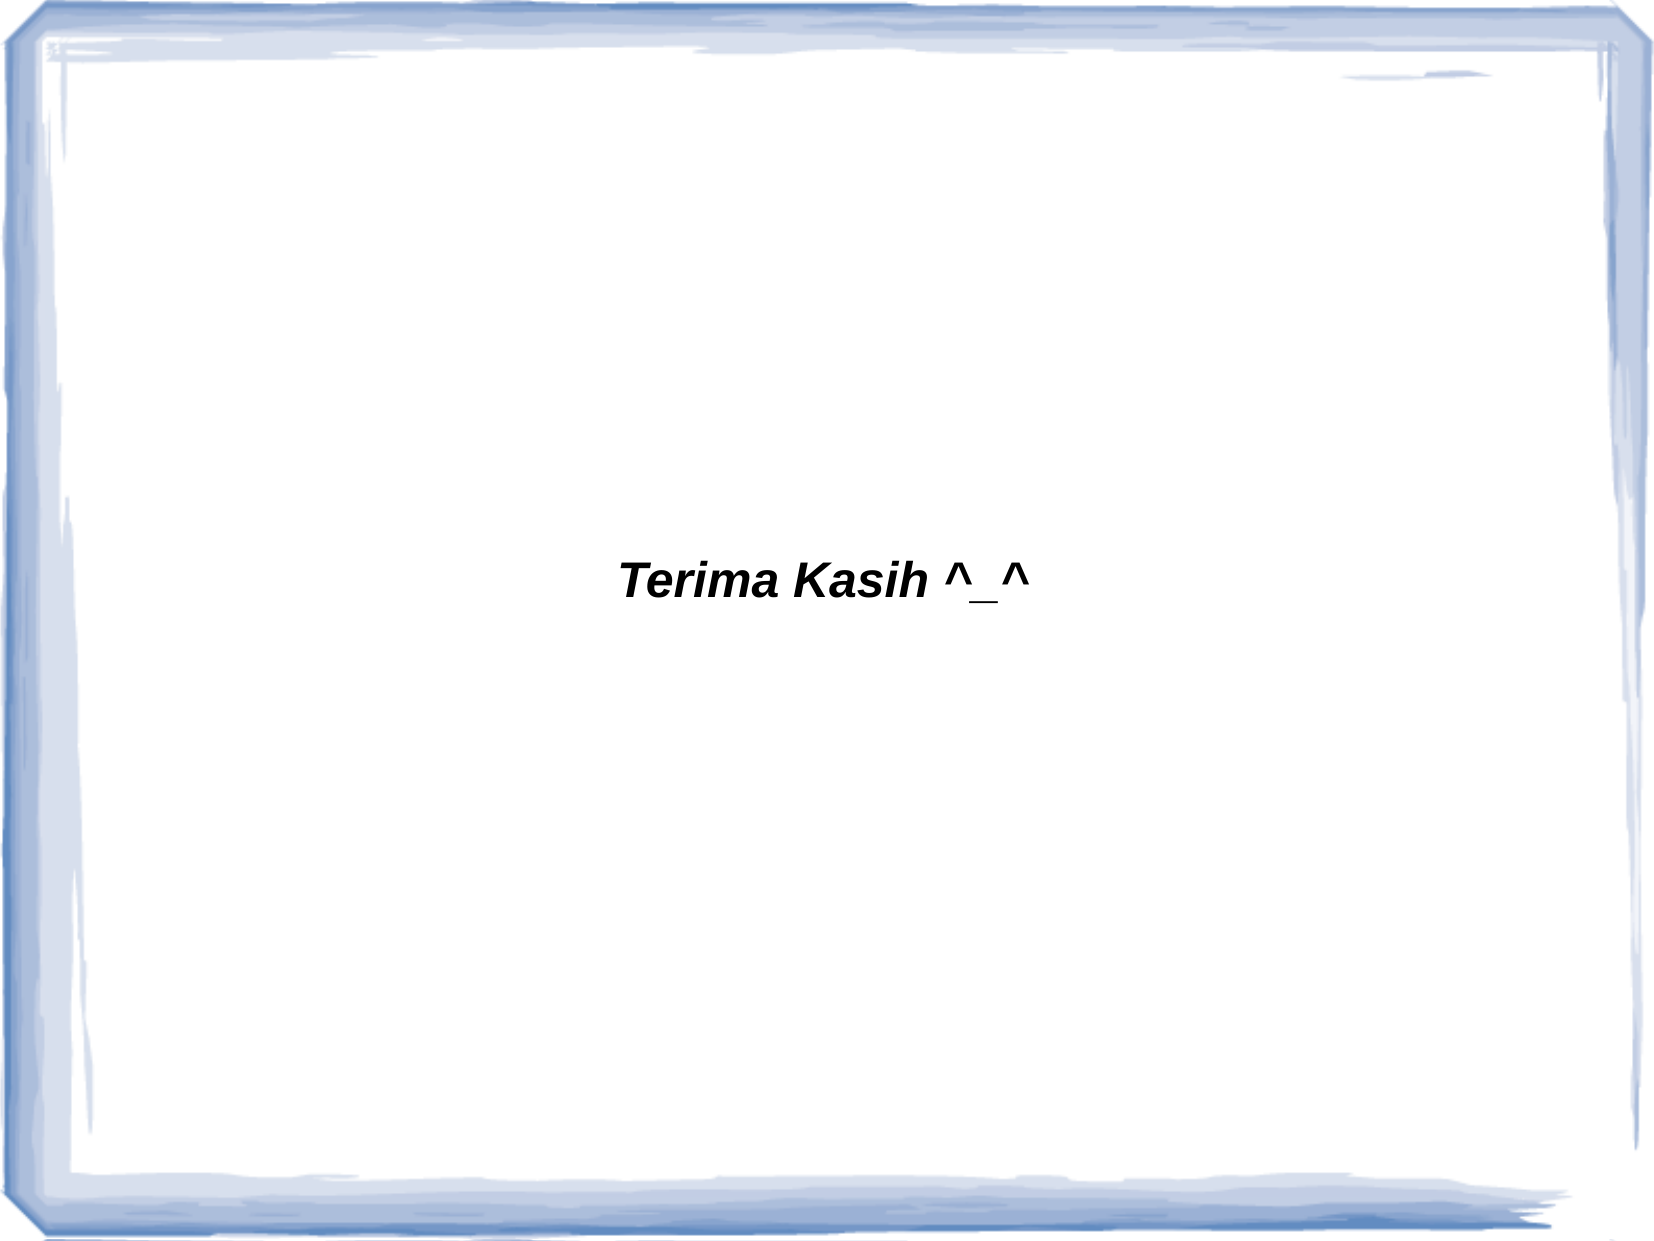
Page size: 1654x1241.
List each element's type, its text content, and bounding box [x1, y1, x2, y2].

text_box Terima Kasih ^_^ [602, 544, 1068, 616]
picture [0, 0, 1654, 1241]
